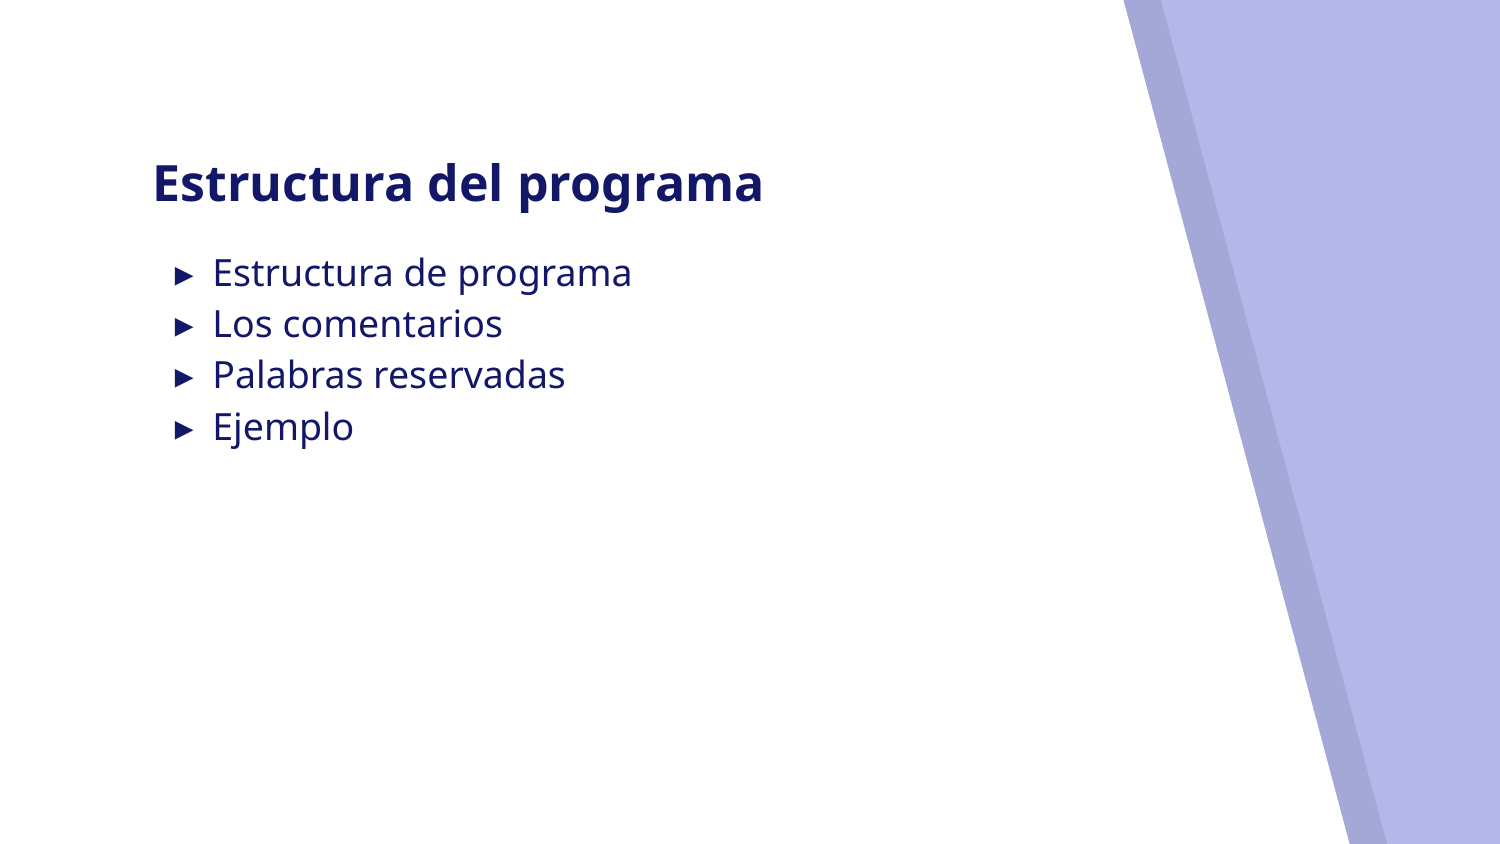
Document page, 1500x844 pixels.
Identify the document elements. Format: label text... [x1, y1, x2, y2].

list Estructura de programa Los comentarios Palabras reservadas Ejemplo [137, 246, 1011, 587]
title Estructura del programa [137, 146, 1011, 227]
